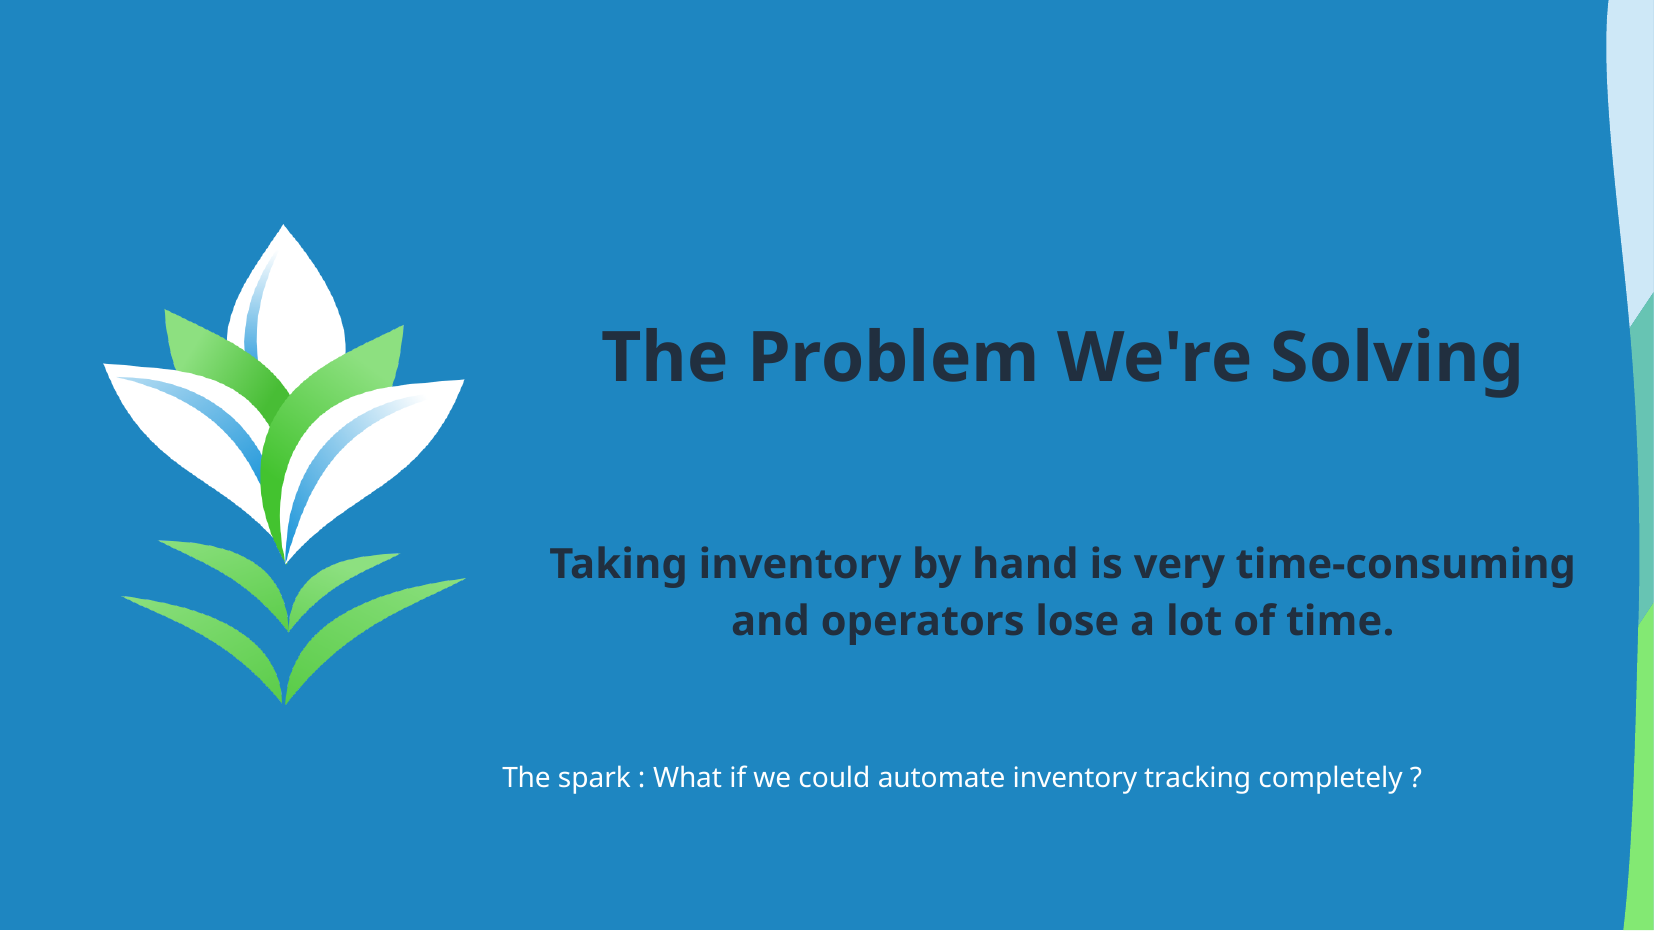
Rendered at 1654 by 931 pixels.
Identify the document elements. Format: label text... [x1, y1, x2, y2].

subtitle Taking inventory by hand is very time-consuming and operators lose a lot of time. [531, 442, 1595, 739]
picture [103, 224, 466, 706]
title The Problem We're Solving [531, 295, 1595, 414]
text_box The spark : What if we could automate inventory tracking completely ? [487, 750, 1576, 863]
